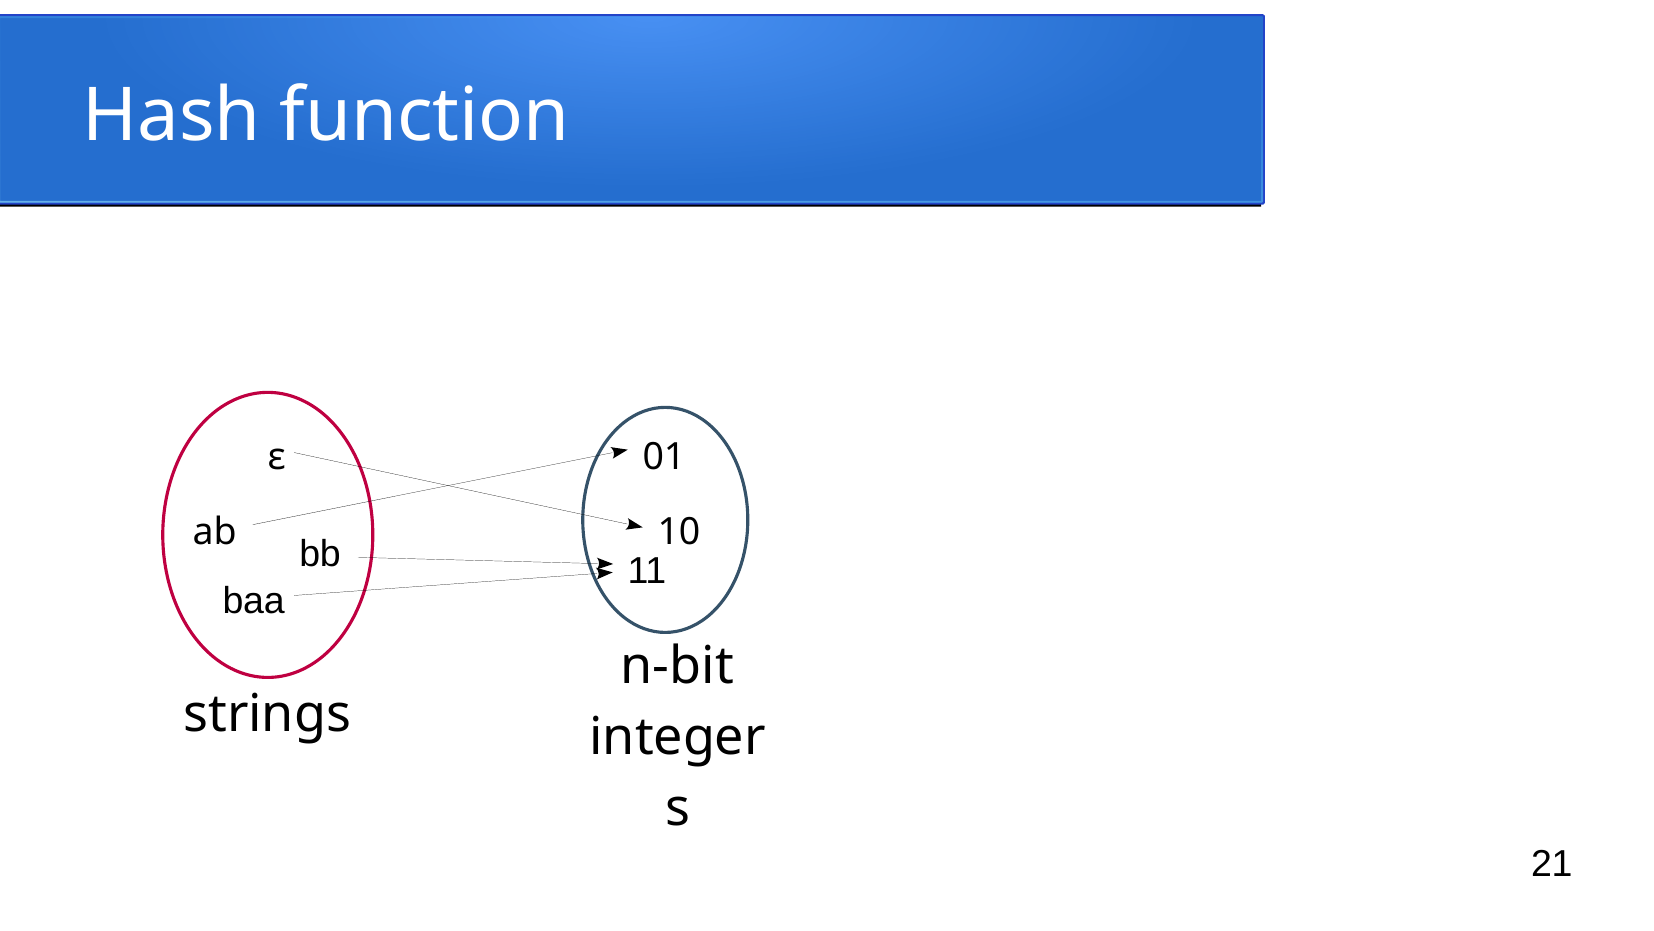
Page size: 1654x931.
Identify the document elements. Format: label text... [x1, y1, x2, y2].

text_box 01 [627, 422, 703, 483]
text_box ε [252, 422, 313, 483]
text_box baa [207, 572, 313, 633]
text_box ab [177, 497, 283, 558]
title Hash function [82, 35, 1235, 189]
text_box 10 [642, 497, 718, 558]
text_box strings [168, 668, 371, 809]
text_box 11 [612, 542, 688, 600]
text_box n-bit integers [565, 620, 791, 761]
text_box bb [284, 525, 358, 586]
